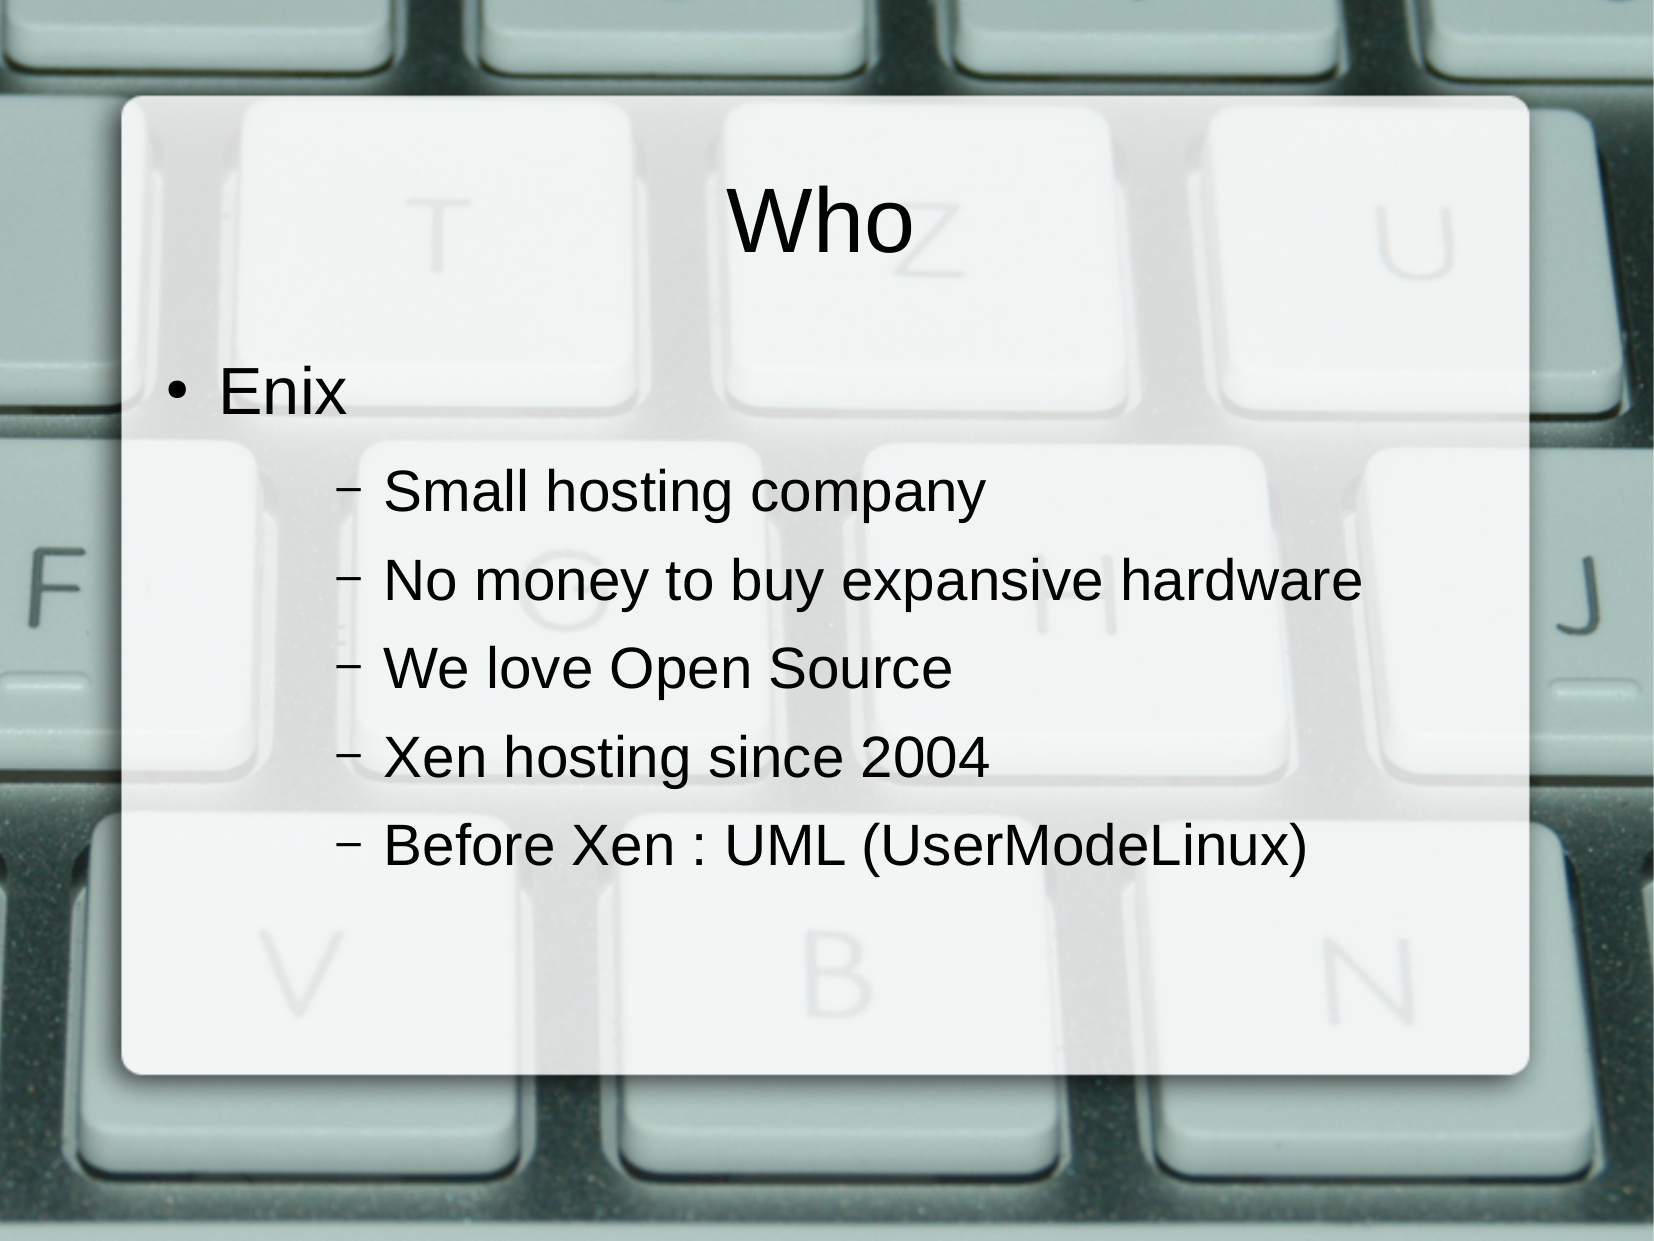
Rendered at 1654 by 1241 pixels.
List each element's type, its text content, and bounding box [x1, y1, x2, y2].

list Enix Small hosting company No money to buy expansive hardware We love Open Source Xen hosting since 2004 Before Xen : UML (UserModeLinux) [147, 354, 1506, 1159]
picture [0, 0, 1654, 1241]
title Who [135, 125, 1506, 318]
